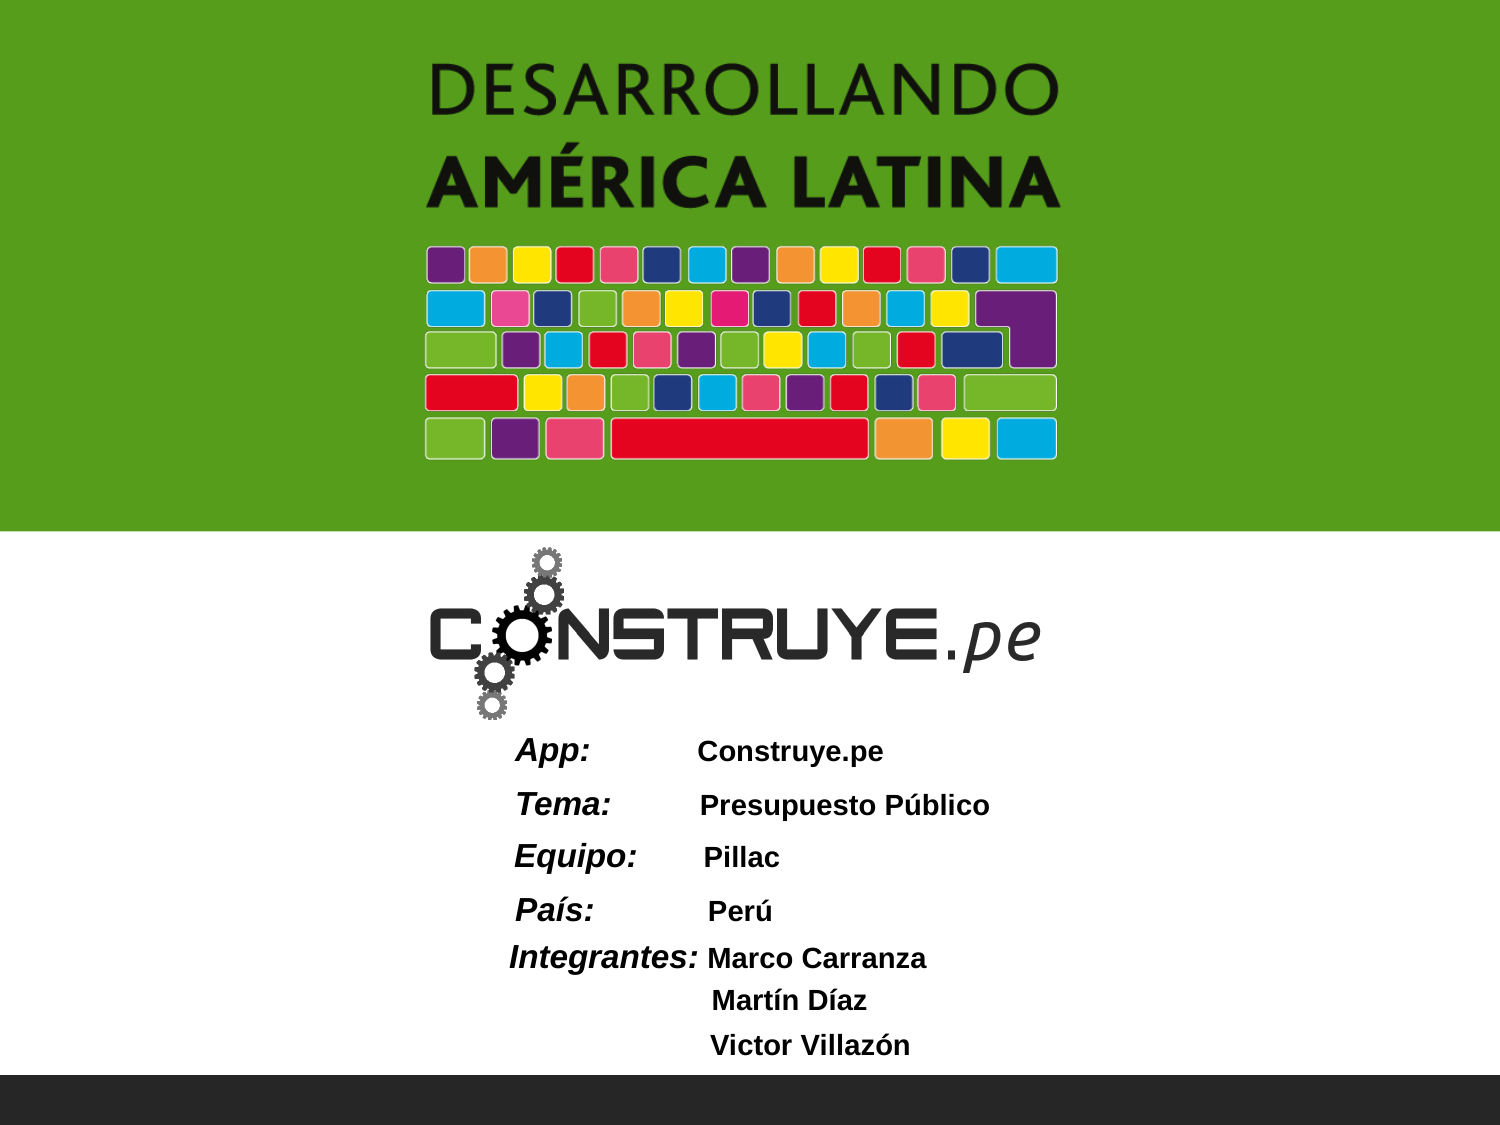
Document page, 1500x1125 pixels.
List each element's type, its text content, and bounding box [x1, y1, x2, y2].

text_box [0, 0, 1500, 532]
text_box Integrantes: Marco Carranza [494, 927, 1182, 977]
text_box App: Construye.pe [500, 721, 1088, 771]
text_box [0, 1075, 1500, 1125]
text_box País: Perú [500, 881, 1088, 931]
text_box Victor Villazón [695, 1019, 1383, 1069]
text_box Equipo: Pillac [499, 827, 1187, 877]
picture [419, 540, 1053, 727]
text_box Martín Díaz [697, 974, 1384, 1024]
text_box Tema: Presupuesto Público [500, 775, 1088, 825]
